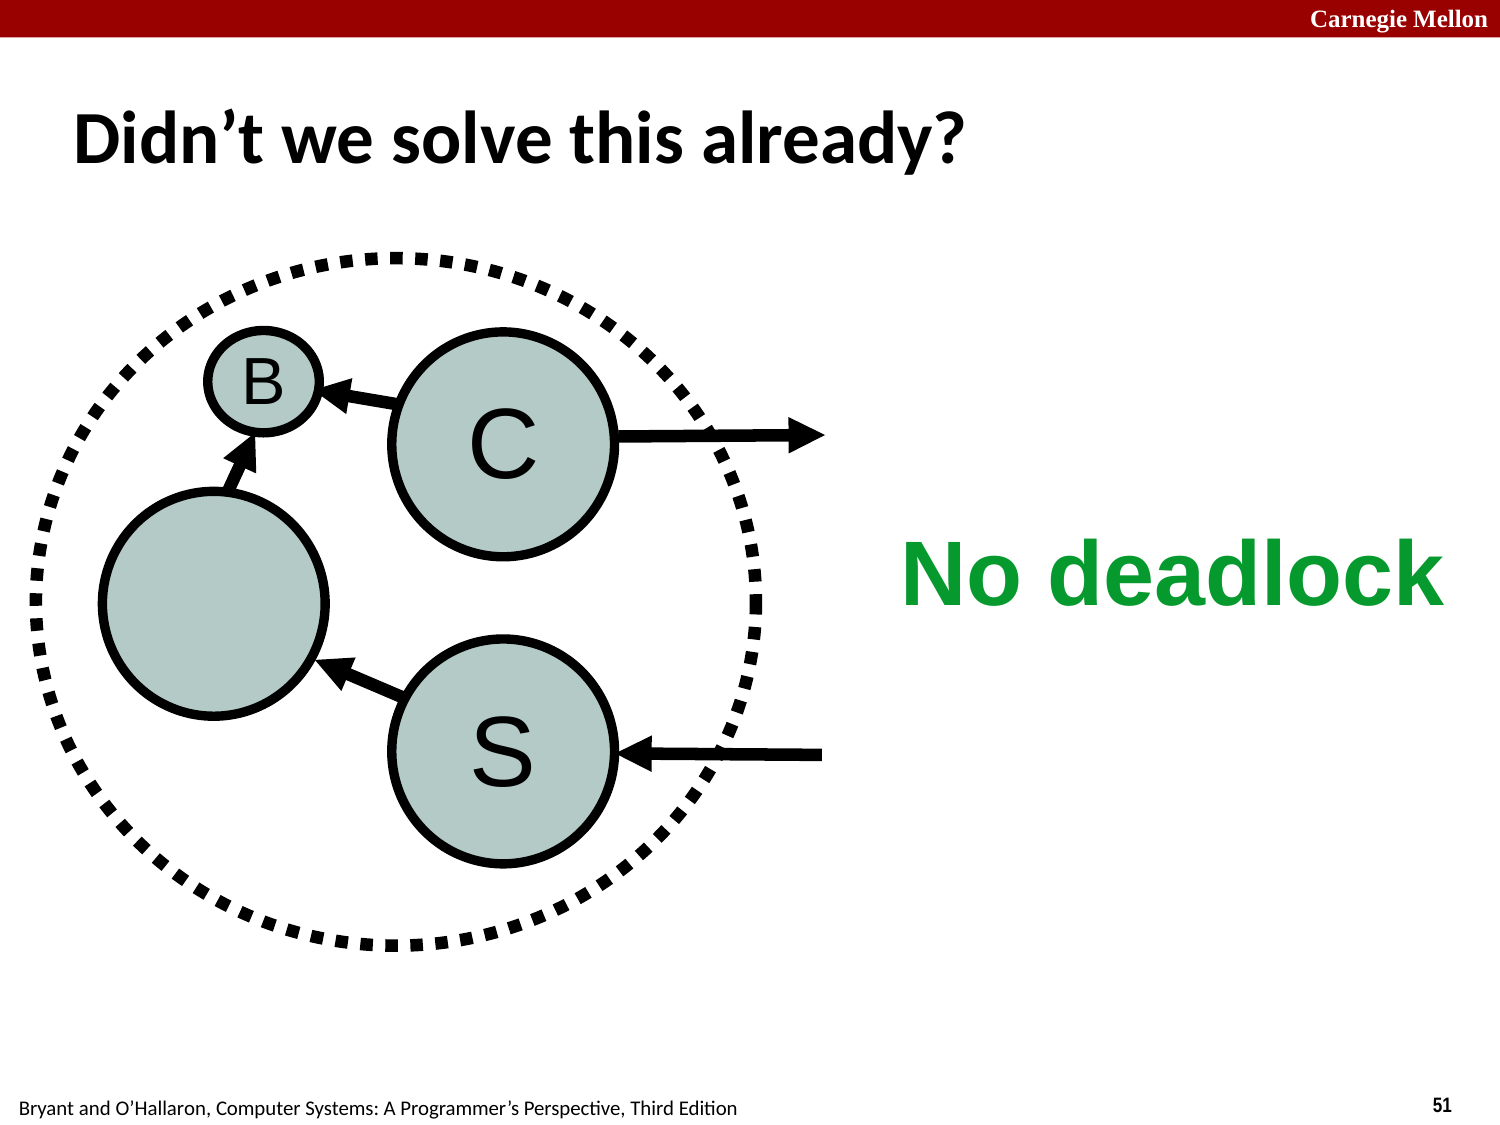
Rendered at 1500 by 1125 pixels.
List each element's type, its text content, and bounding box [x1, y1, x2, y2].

text_box B [207, 330, 320, 433]
text_box C [391, 331, 615, 557]
title Didn’t we solve this already? [58, 71, 1304, 197]
text_box S [391, 638, 615, 864]
text_box [102, 491, 326, 717]
text_box No deadlock [885, 515, 1500, 633]
